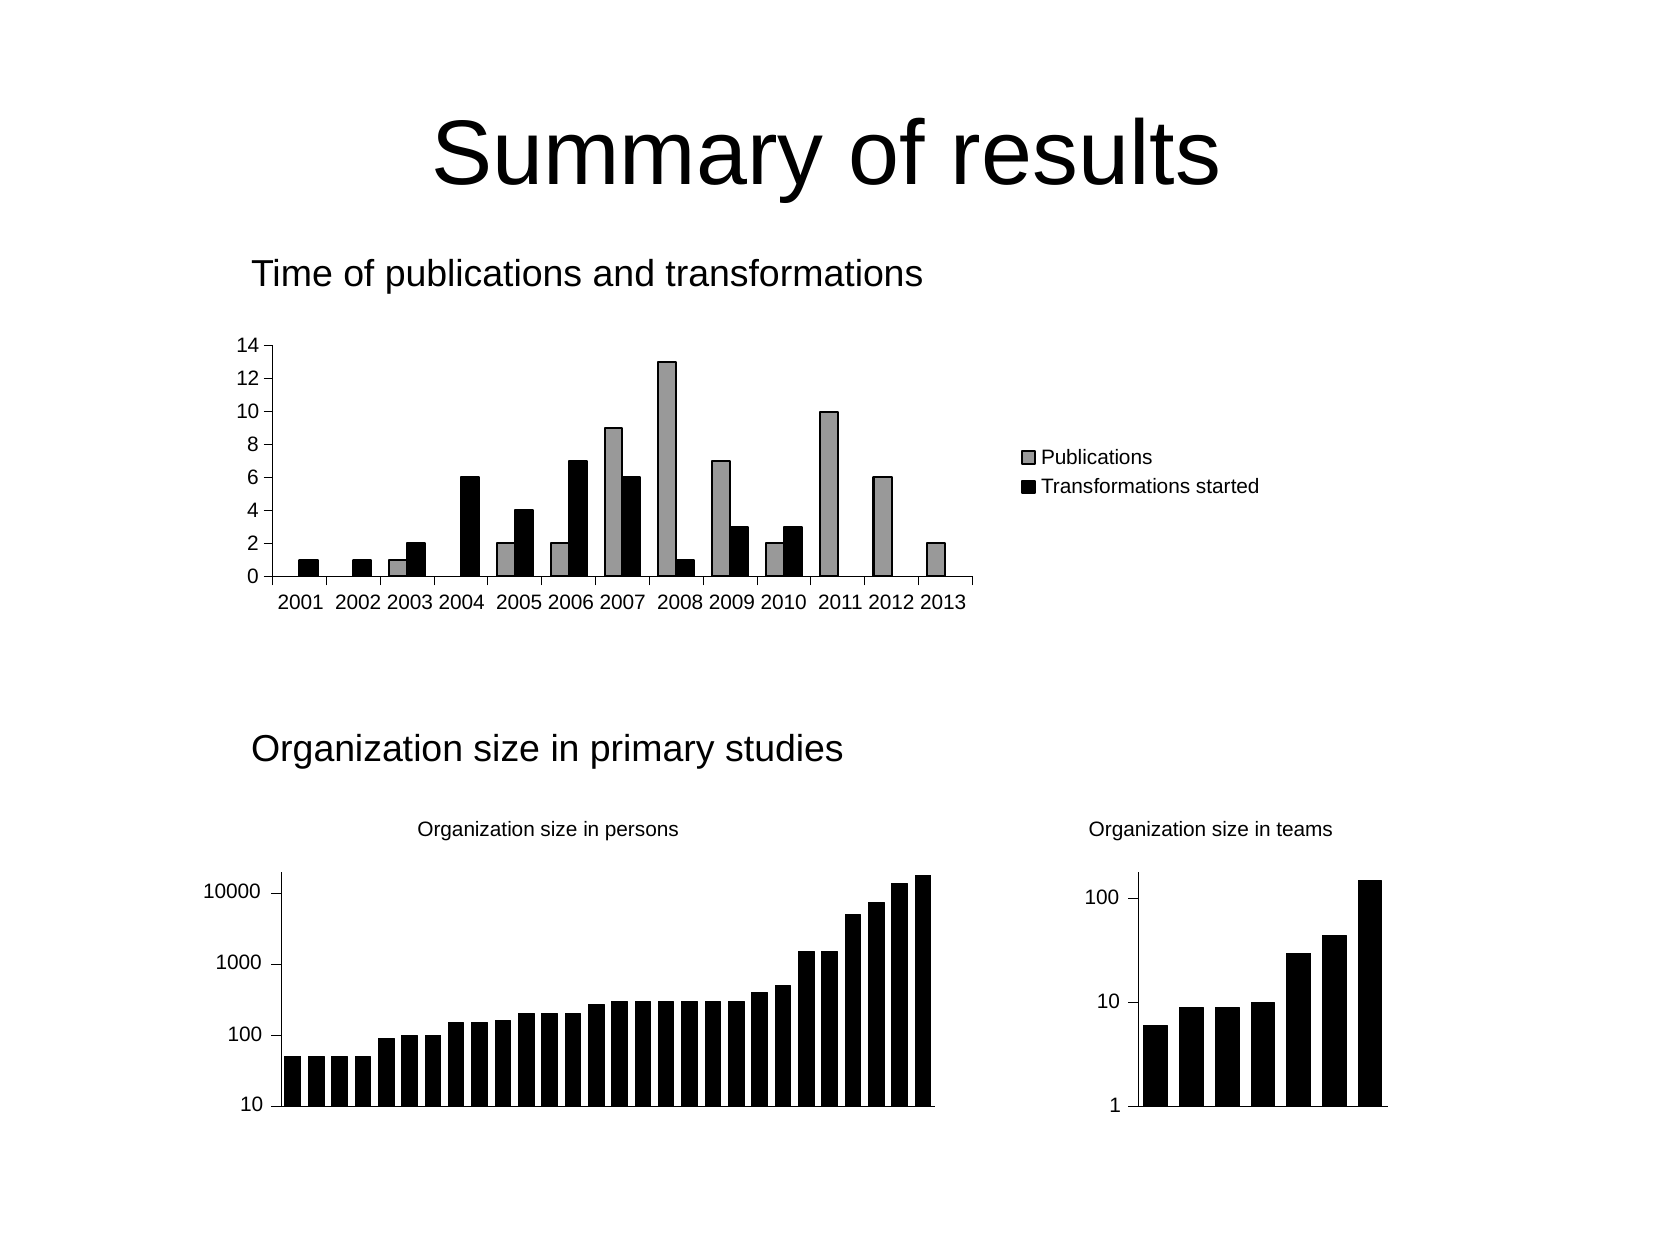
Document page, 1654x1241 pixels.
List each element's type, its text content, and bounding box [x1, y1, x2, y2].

text_box [308, 1057, 324, 1106]
text_box [822, 952, 837, 1106]
text_box Time of publications and transformations [236, 244, 1099, 302]
text_box [472, 1023, 487, 1106]
text_box Organization size in persons [417, 817, 712, 844]
text_box [612, 1002, 627, 1106]
text_box 100 [227, 1022, 267, 1049]
text_box [551, 461, 587, 576]
text_box [728, 1002, 744, 1106]
text_box [659, 1002, 674, 1106]
text_box [1144, 1026, 1168, 1107]
text_box 100 [1084, 885, 1124, 912]
text_box [1322, 936, 1346, 1107]
text_box [712, 461, 748, 576]
text_box 10 [1096, 989, 1123, 1016]
text_box [1215, 1007, 1239, 1107]
text_box 10 [236, 400, 260, 424]
text_box [542, 1014, 557, 1106]
text_box 10 [240, 1093, 267, 1120]
text_box [1022, 451, 1035, 464]
text_box [705, 1002, 721, 1106]
text_box [766, 527, 802, 576]
text_box 1000 [215, 951, 268, 978]
text_box [658, 362, 694, 576]
text_box Transformations started [1040, 475, 1260, 499]
text_box 2 [247, 531, 259, 555]
text_box [798, 952, 814, 1106]
text_box [1251, 1003, 1275, 1107]
text_box [589, 1005, 604, 1106]
text_box [425, 1035, 441, 1106]
text_box Organization size in teams [1088, 817, 1364, 844]
text_box [461, 477, 479, 576]
text_box [286, 1057, 300, 1106]
text_box [892, 883, 907, 1106]
text_box Publications [1040, 445, 1165, 470]
text_box [845, 915, 861, 1106]
text_box [300, 560, 318, 576]
text_box [873, 477, 892, 576]
text_box [402, 1035, 417, 1106]
text_box 2001 2002 2003 2004 2005 2006 2007 2008 2009 2010 2011 2012 2013 [277, 590, 968, 615]
text_box [820, 412, 838, 576]
text_box [355, 1057, 371, 1106]
text_box [1180, 1007, 1203, 1107]
text_box 10000 [203, 880, 269, 907]
text_box [495, 1021, 511, 1106]
text_box 4 [247, 498, 259, 523]
text_box [752, 993, 767, 1106]
text_box [1358, 881, 1382, 1107]
text_box [378, 1038, 394, 1106]
text_box [682, 1002, 697, 1106]
text_box [635, 1002, 651, 1106]
text_box [332, 1057, 347, 1106]
text_box 6 [247, 465, 259, 490]
text_box [497, 510, 533, 576]
text_box Organization size in primary studies [236, 720, 1099, 778]
text_box 1 [1109, 1093, 1123, 1120]
text_box [354, 560, 371, 576]
text_box [389, 543, 425, 576]
text_box [605, 428, 640, 576]
text_box [869, 902, 884, 1106]
title Summary of results [82, 49, 1571, 257]
text_box [915, 875, 931, 1106]
text_box [927, 543, 945, 576]
text_box [1023, 482, 1034, 492]
text_box [519, 1014, 534, 1106]
text_box 8 [247, 432, 259, 457]
text_box 14 [236, 334, 260, 358]
text_box 0 [247, 564, 259, 588]
text_box [448, 1023, 464, 1106]
text_box [1287, 953, 1311, 1107]
text_box 12 [236, 367, 260, 391]
text_box [775, 986, 791, 1106]
text_box [565, 1014, 581, 1106]
